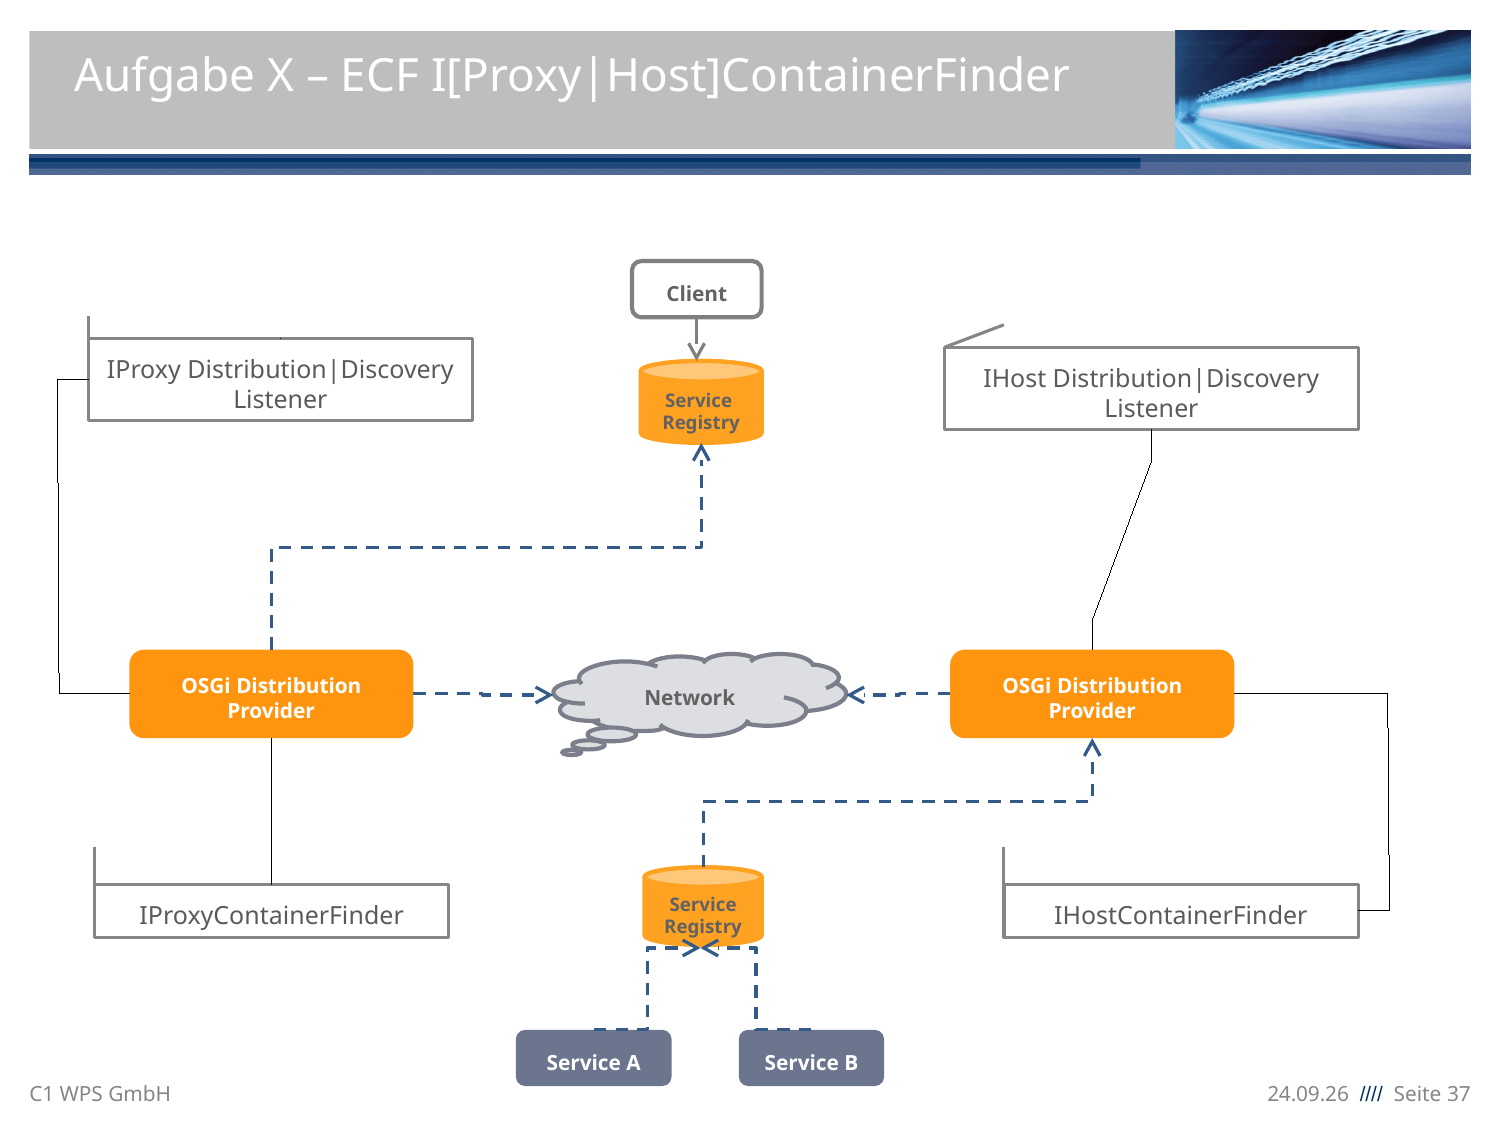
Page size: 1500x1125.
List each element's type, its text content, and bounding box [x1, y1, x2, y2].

text_box IProxy Distribution|Discovery Listener [88, 315, 472, 421]
title Aufgabe X – ECF I[Proxy|Host]ContainerFinder [29, 31, 1176, 149]
text_box Service Registry [640, 372, 762, 443]
text_box OSGi Distribution Provider [950, 649, 1235, 739]
text_box IProxyContainerFinder [94, 847, 449, 937]
text_box Client [631, 261, 762, 318]
text_box Network [553, 653, 847, 750]
text_box Service A [515, 1029, 672, 1087]
text_box Service B [738, 1029, 885, 1087]
text_box IHostContainerFinder [1003, 847, 1358, 937]
text_box Service Registry [644, 878, 762, 945]
text_box Network [562, 749, 582, 756]
text_box OSGi Distribution Provider [129, 649, 414, 739]
picture [29, 154, 1471, 175]
picture [1175, 30, 1471, 149]
text_box IHost Distribution|Discovery Listener [944, 324, 1358, 430]
